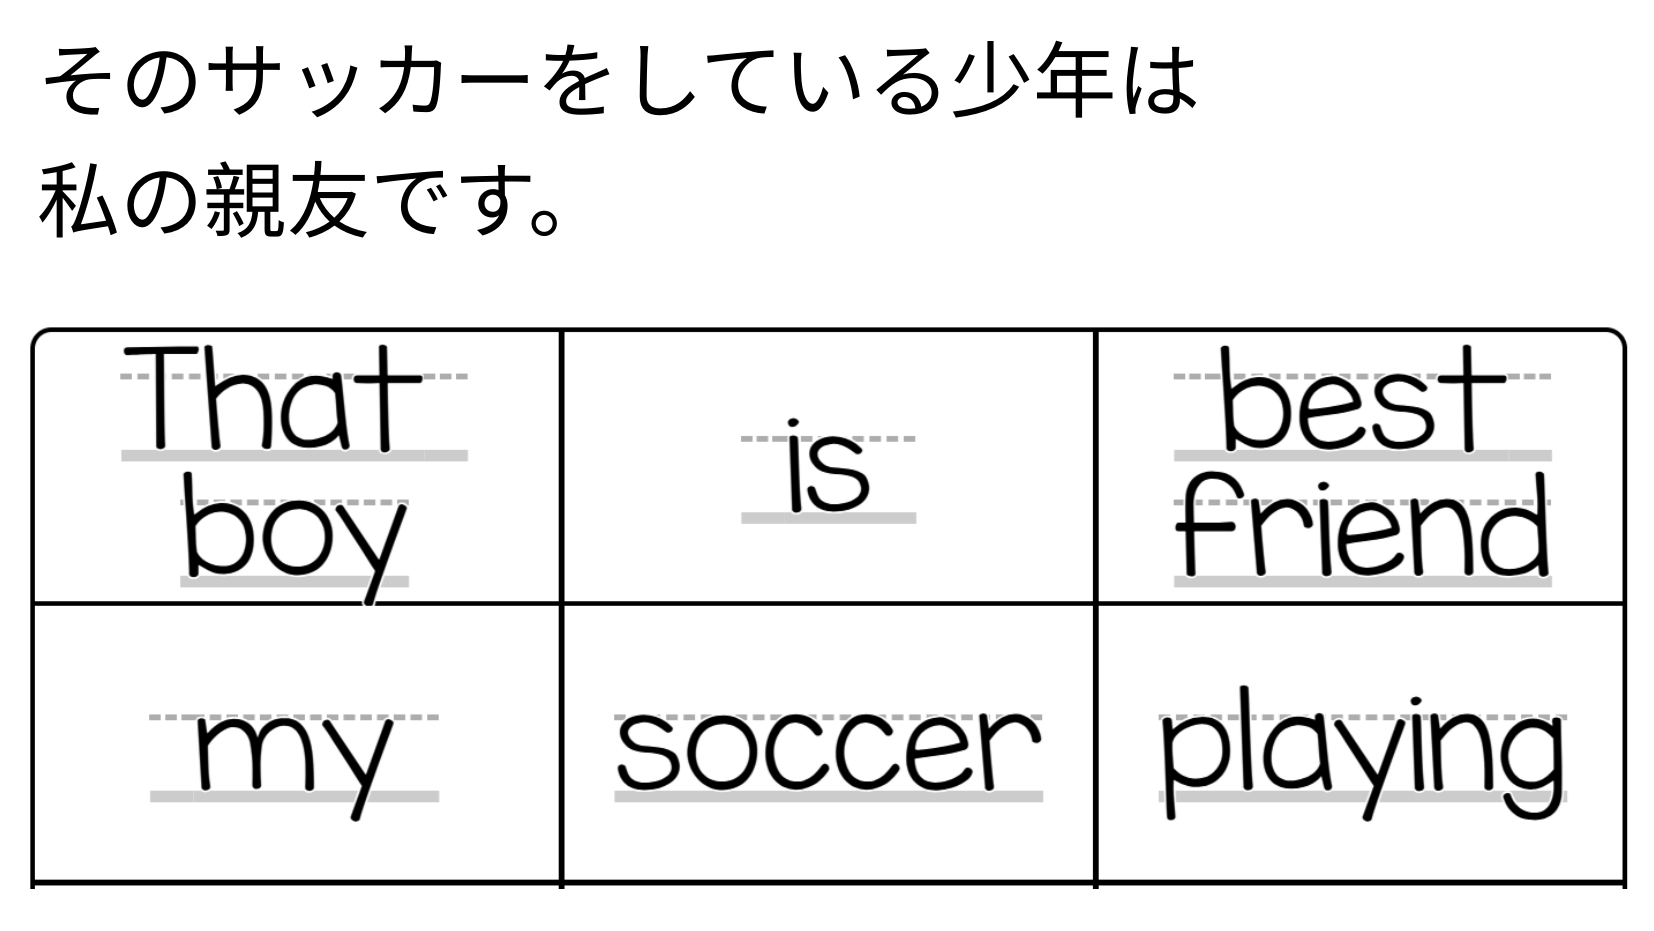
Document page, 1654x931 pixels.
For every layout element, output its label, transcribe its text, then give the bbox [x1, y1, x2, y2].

title そのサッカーをしている少年は 私の親友です。 [37, 19, 1613, 252]
picture [20, 324, 1633, 889]
